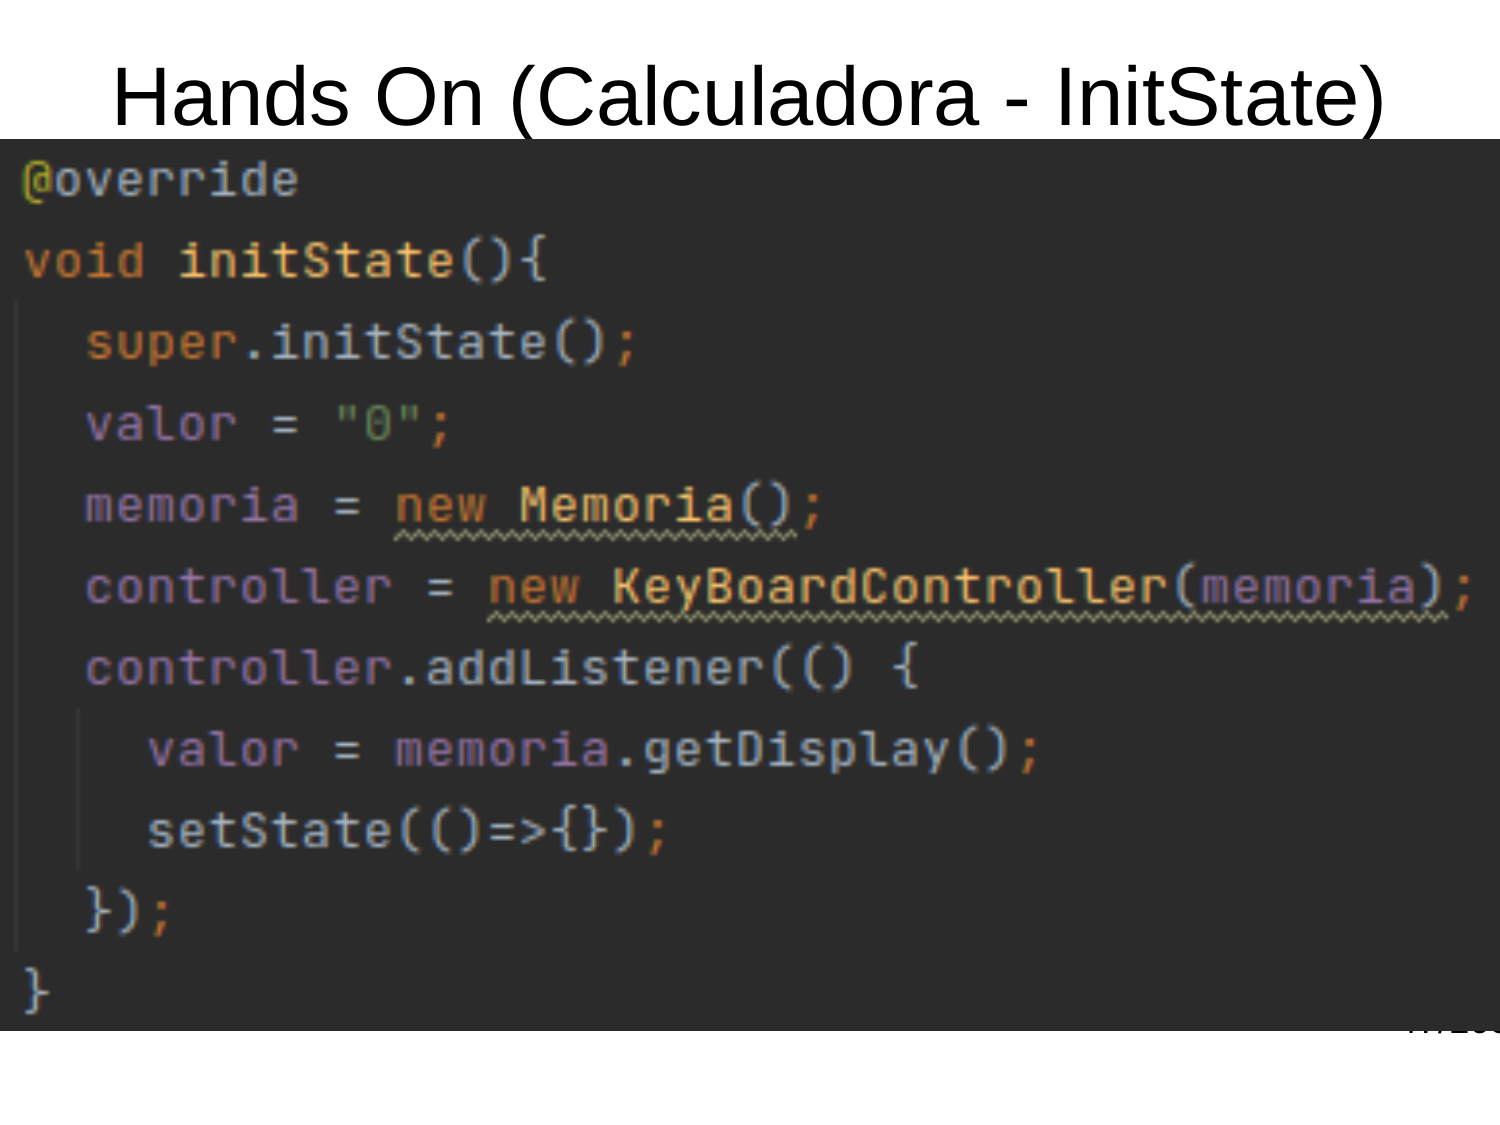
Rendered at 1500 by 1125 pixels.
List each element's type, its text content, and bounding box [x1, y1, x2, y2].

picture [0, 139, 1500, 1031]
text_box Hands On (Calculadora - InitState) [74, 0, 1425, 139]
